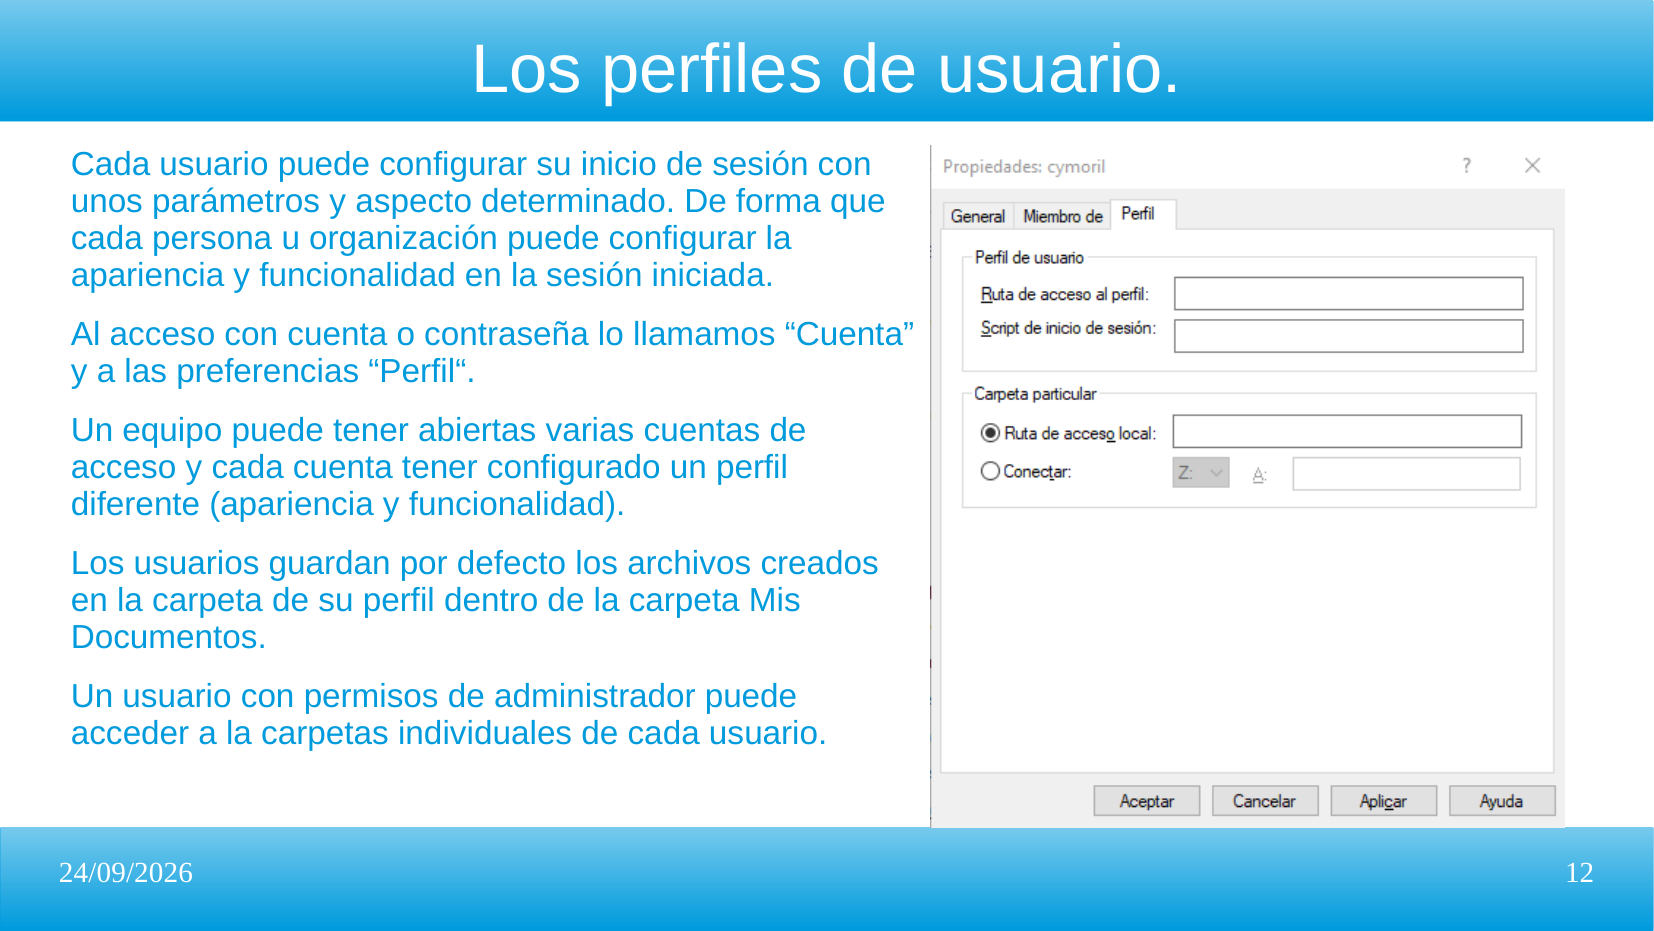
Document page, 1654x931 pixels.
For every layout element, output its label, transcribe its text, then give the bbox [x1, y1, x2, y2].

title Los perfiles de usuario. [0, 0, 1654, 146]
list Cada usuario puede configurar su inicio de sesión con unos parámetros y aspecto determinado. De forma que cada persona u organización puede configurar la apariencia y funcionalidad en la sesión iniciada. Al acceso con cuenta o contraseña lo llamamos “Cuenta” y a las preferencias “Perfil“. Un equipo puede tener abiertas varias cuentas de acceso y cada cuenta tener configurado un perfil diferente (apariencia y funcionalidad). Los usuarios guardan por defecto los archivos creados en la carpeta de su perfil dentro de la carpeta Mis Documentos. Un usuario con permisos de administrador puede acceder a la carpetas individuales de cada usuario. [0, 145, 916, 798]
picture [930, 145, 1565, 828]
